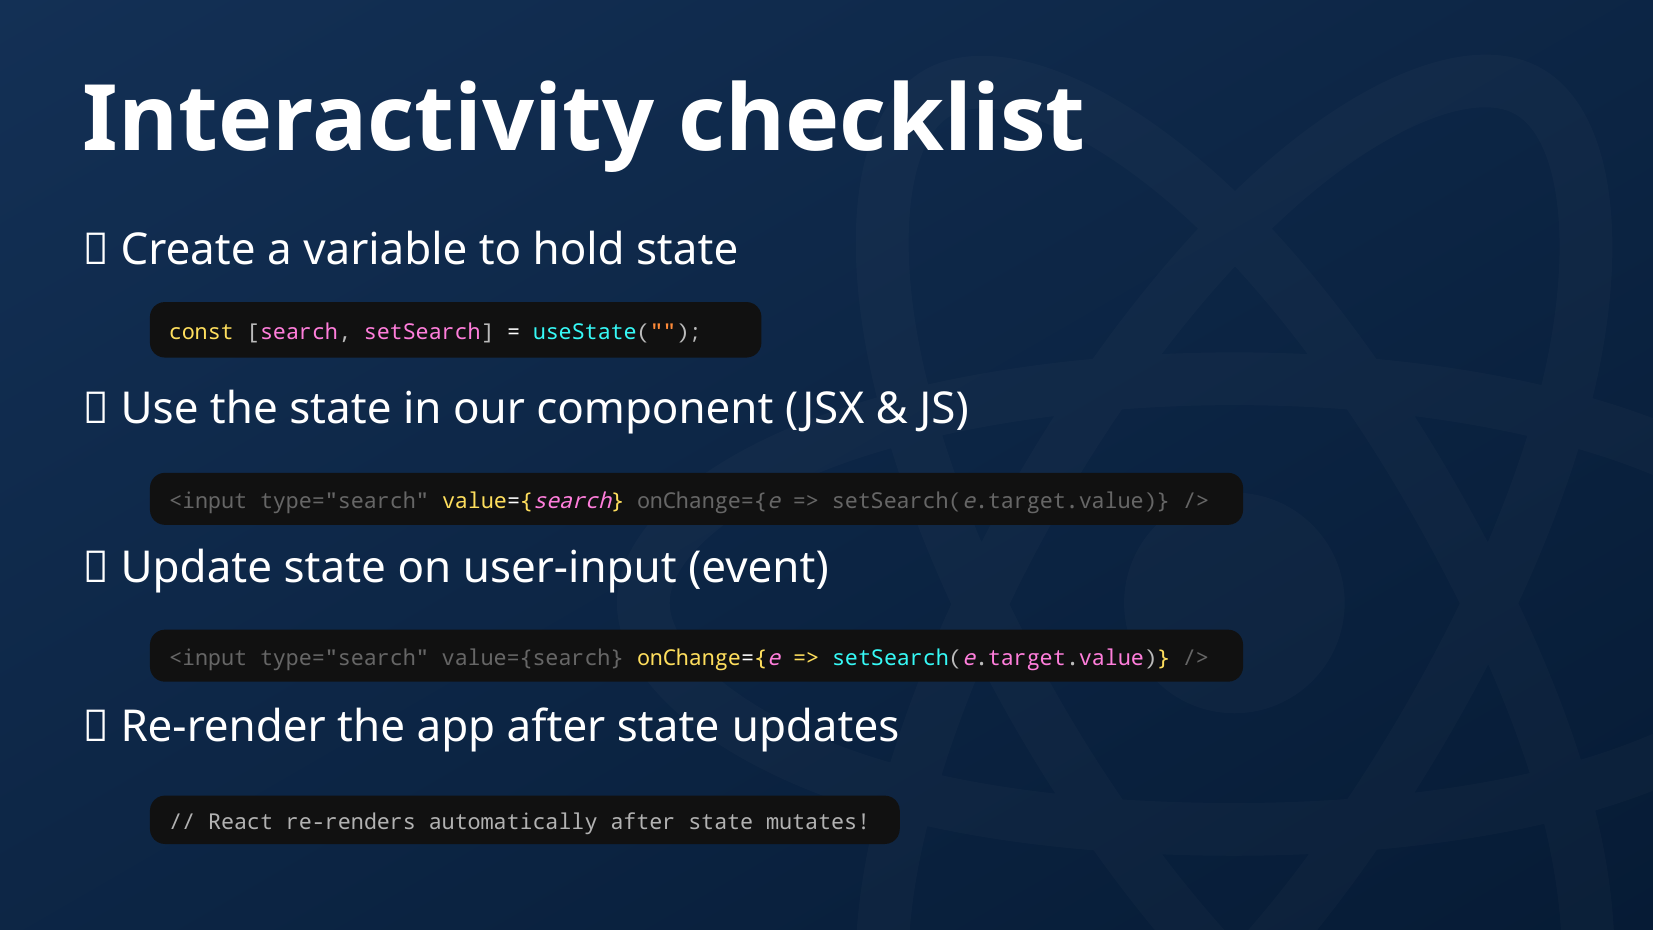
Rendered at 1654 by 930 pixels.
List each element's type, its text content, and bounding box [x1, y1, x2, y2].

text_box <input type="search" value={search} onChange={e => setSearch(e.target.value)} /> [149, 629, 1244, 682]
text_box <input type="search" value={search} onChange={e => setSearch(e.target.value)} /> [149, 472, 1244, 525]
title Interactivity checklist [82, 37, 1571, 193]
text_box const [search, setSearch] = useState(""); [149, 302, 762, 358]
list ✅ Create a variable to hold state ✅ Use the state in our component (JSX & JS) ✅ Update state on user-input (event) ✅ Re-render the app after state updates [82, 217, 1571, 757]
text_box // React re-renders automatically after state mutates! [149, 795, 900, 845]
